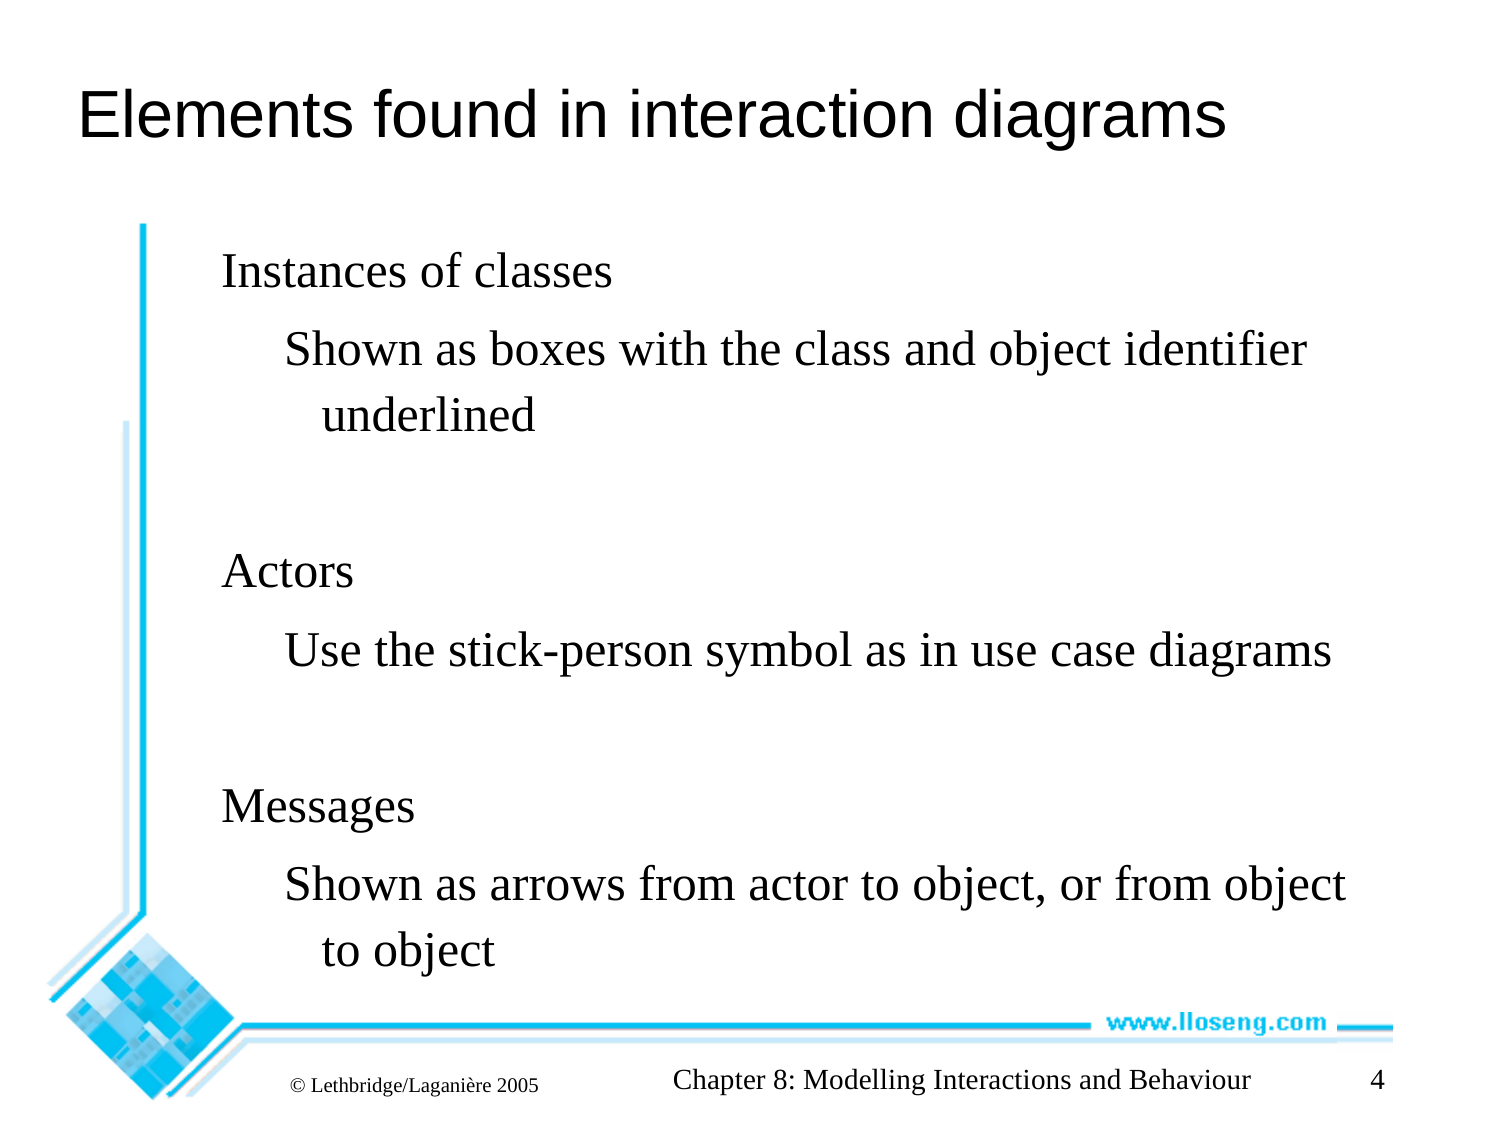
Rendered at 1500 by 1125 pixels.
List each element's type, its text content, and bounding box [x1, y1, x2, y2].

picture [163, 997, 174, 1019]
title Elements found in interaction diagrams [62, 37, 1413, 188]
text_box Chapter 8: Modelling Interactions and Behaviour [624, 1050, 1300, 1125]
text_box © Lethbridge/Laganière 2005 [275, 1062, 601, 1125]
text_box <number> [1325, 1050, 1401, 1125]
picture [35, 212, 1393, 1102]
list Instances of classes Shown as boxes with the class and object identifier underlined Actors Use the stick-person symbol as in use case diagrams Messages Shown as arrows from actor to object, or from object to object [174, 224, 1413, 1036]
